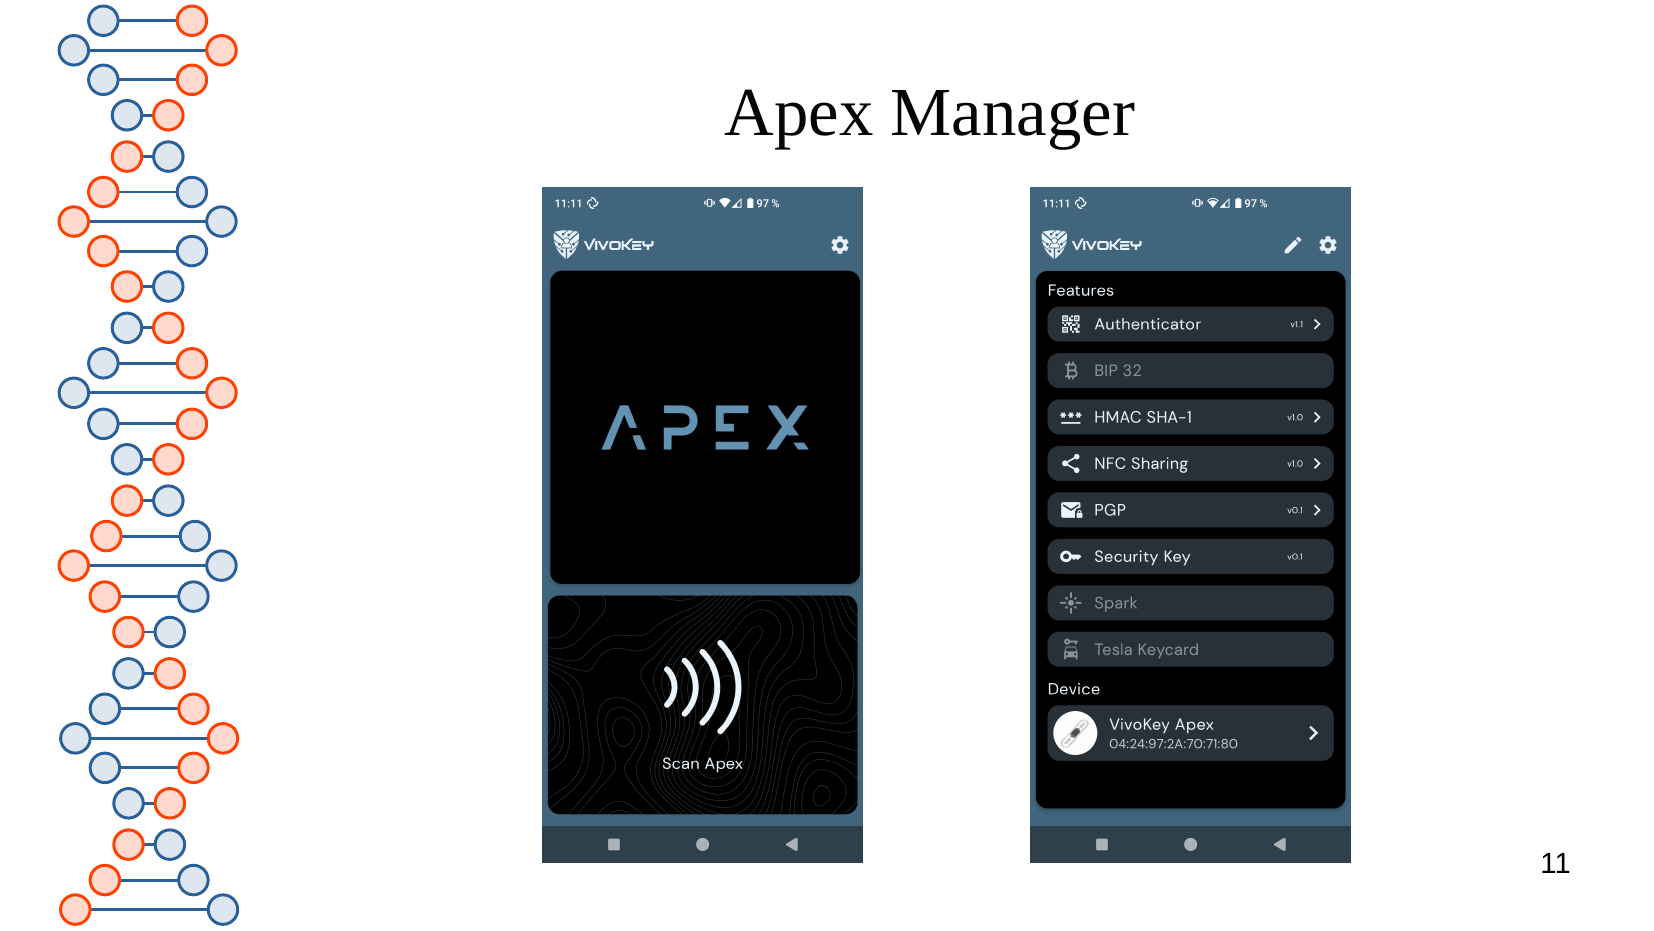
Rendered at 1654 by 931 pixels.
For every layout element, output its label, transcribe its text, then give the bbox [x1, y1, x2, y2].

picture [1030, 187, 1351, 863]
picture [542, 187, 863, 863]
title Apex Manager [265, 35, 1595, 189]
